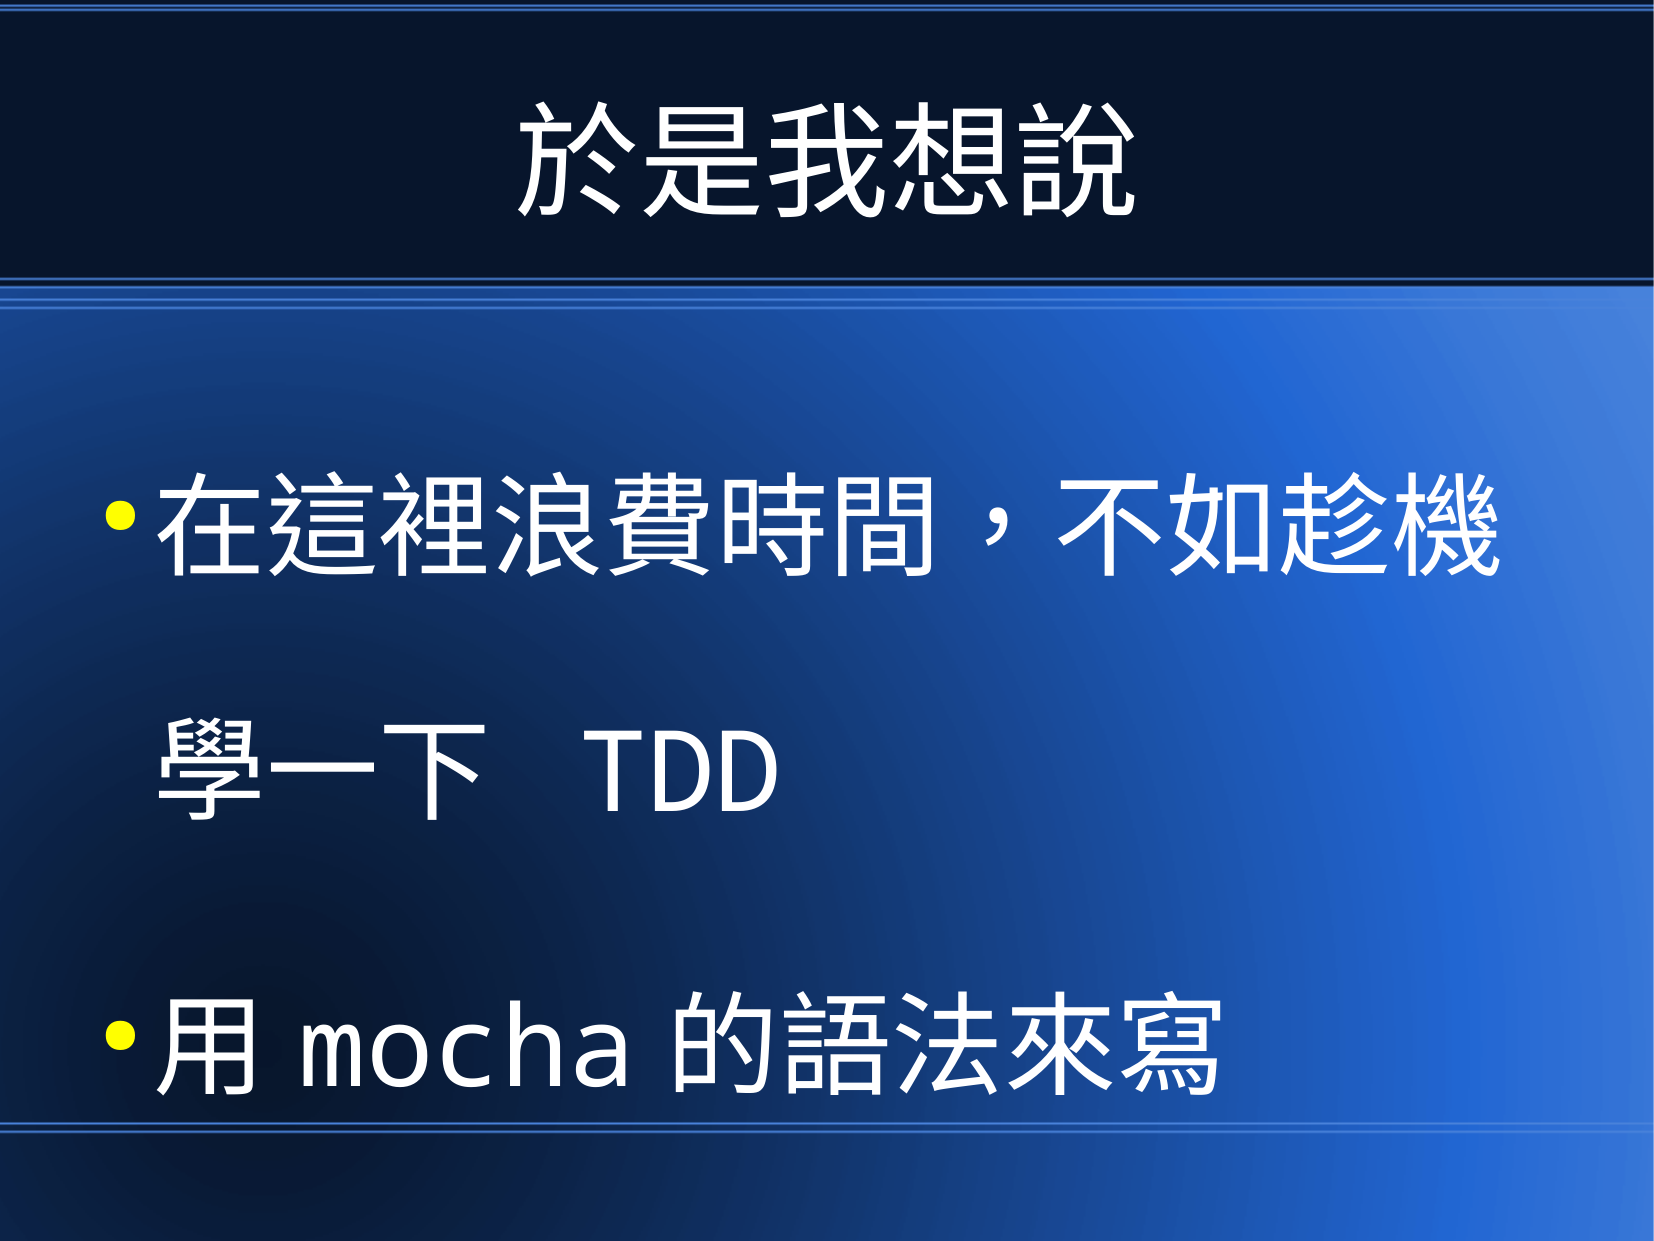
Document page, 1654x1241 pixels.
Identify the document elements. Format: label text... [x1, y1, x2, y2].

picture [0, 0, 1654, 1241]
title 於是我想說 [82, 49, 1571, 257]
list 在這裡浪費時間，不如趁機學一下 TDD 用mocha的語法來寫 [82, 355, 1571, 1241]
